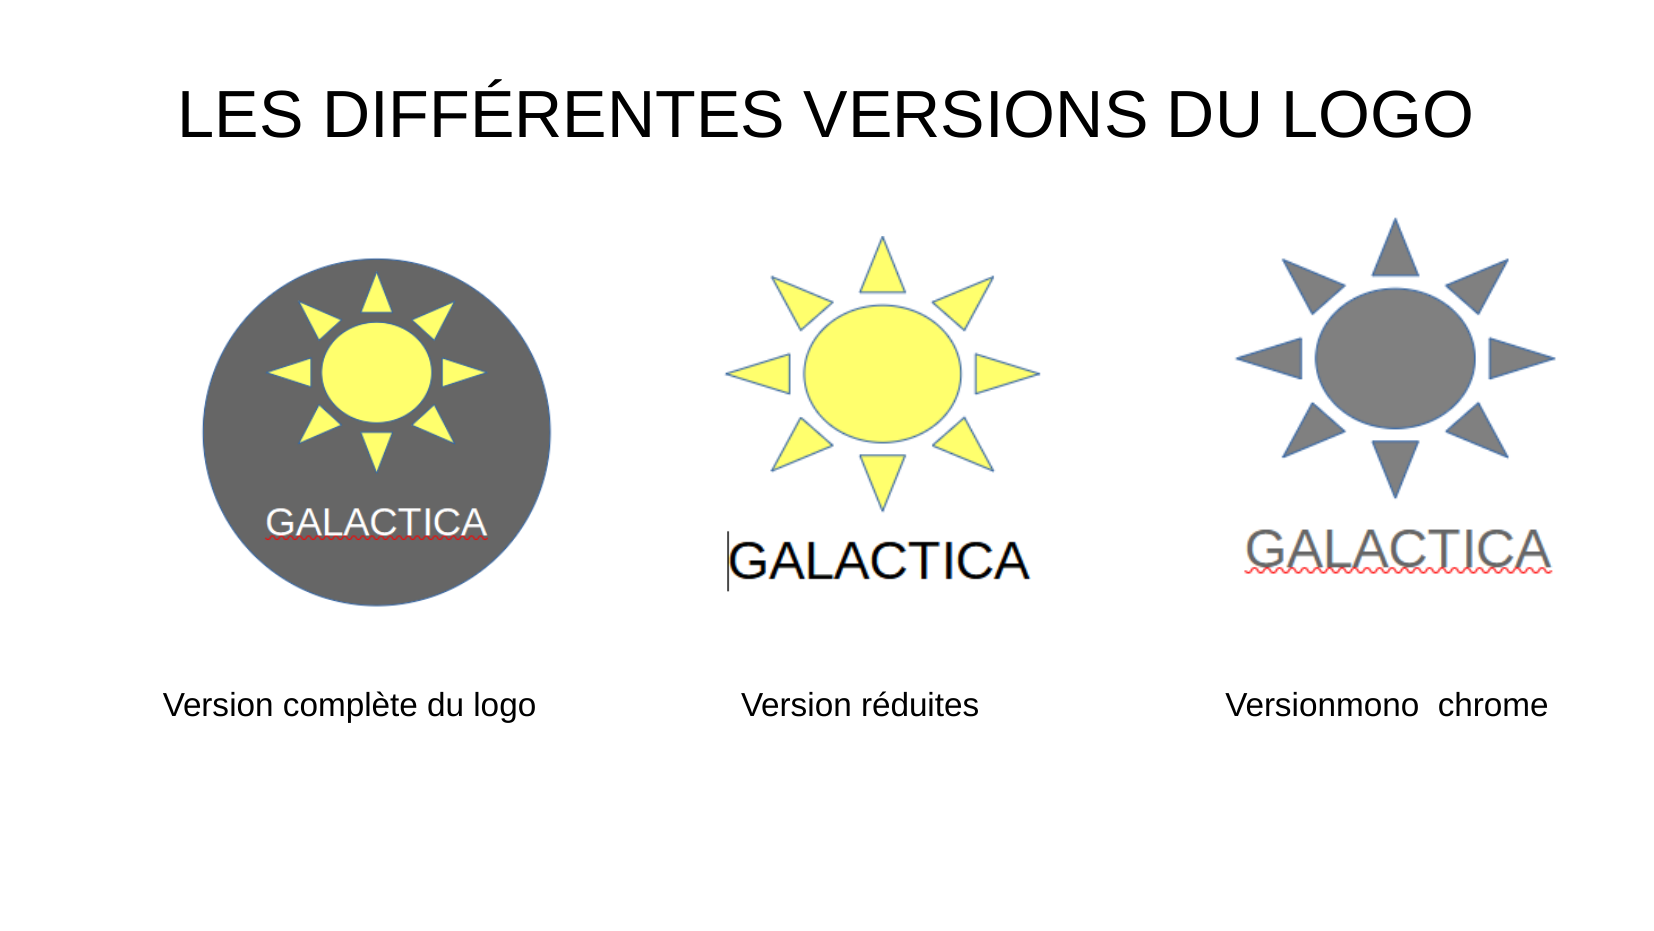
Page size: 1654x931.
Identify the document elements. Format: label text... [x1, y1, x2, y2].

text_box Versionmono chrome [1210, 679, 1625, 835]
text_box Version complète du logo [148, 679, 562, 731]
picture [649, 236, 1105, 650]
text_box Version réduites [726, 679, 1004, 754]
title LES DIFFÉRENTES VERSIONS DU LOGO [82, 37, 1571, 193]
picture [1215, 215, 1565, 591]
picture [161, 236, 591, 635]
